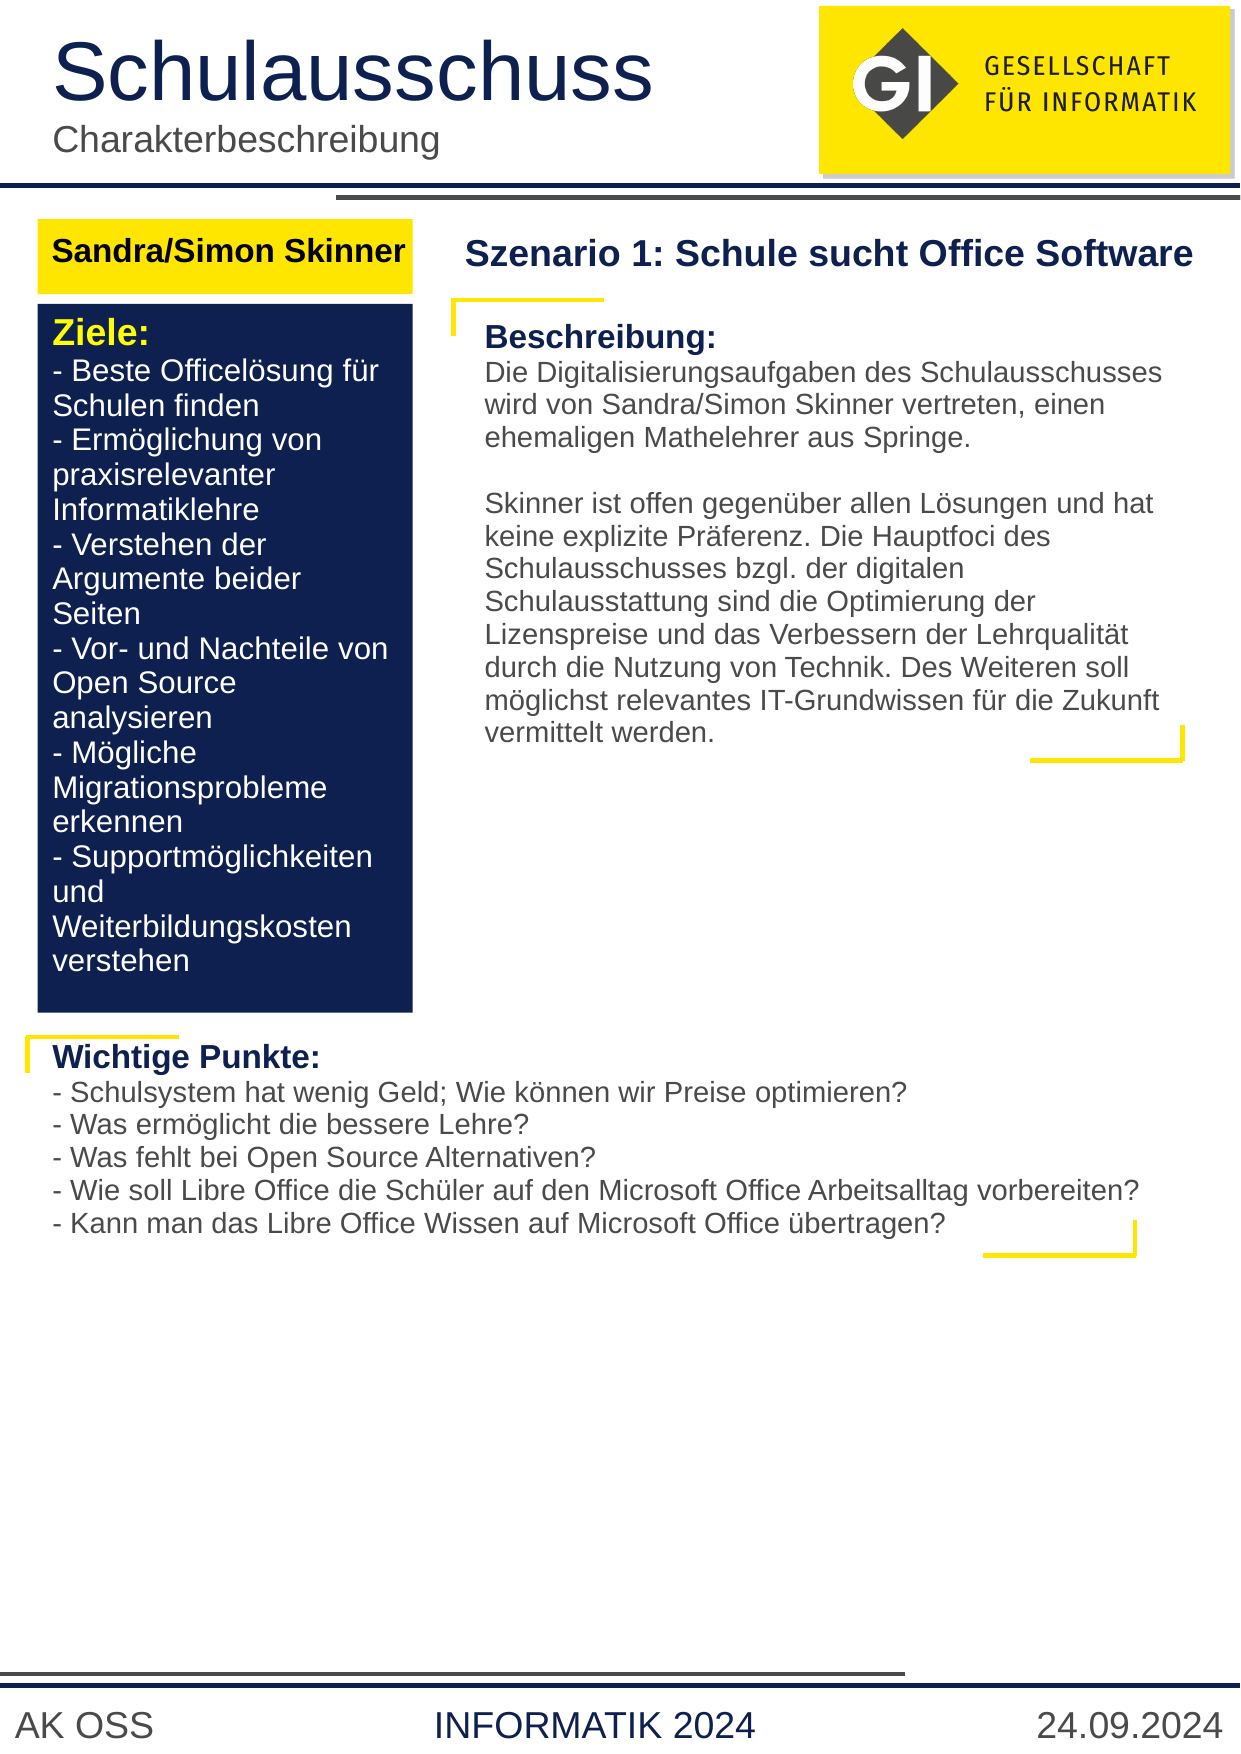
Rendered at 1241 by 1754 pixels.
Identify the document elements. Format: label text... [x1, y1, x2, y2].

text_box 24.09.2024 [1021, 1697, 1239, 1754]
text_box Wichtige Punkte: - Schulsystem hat wenig Geld; Wie können wir Preise optimieren? - Was ermöglicht die bessere Lehre? - Was fehlt bei Open Source Alternativen? - Wie soll Libre Office die Schüler auf den Microsoft Office Arbeitsalltag vorbereiten? - Kann man das Libre Office Wissen auf Microsoft Office übertragen? [37, 1031, 1168, 1409]
text_box Beschreibung: Die Digitalisierungsaufgaben des Schulausschusses wird von Sandra/Simon Skinner vertreten, einen ehemaligen Mathelehrer aus Springe. Skinner ist offen gegenüber allen Lösungen und hat keine explizite Präferenz. Die Hauptfoci des Schulausschusses bzgl. der digitalen Schulausstattung sind die Optimierung der Lizenspreise und das Verbessern der Lehrqualität durch die Nutzung von Technik. Des Weiteren soll möglichst relevantes IT-Grundwissen für die Zukunft vermittelt werden. [469, 311, 1201, 889]
text_box Ziele: - Beste Officelösung für Schulen finden - Ermöglichung von praxisrelevanter Informatiklehre - Verstehen der Argumente beider Seiten - Vor- und Nachteile von Open Source analysieren - Mögliche Migrationsprobleme erkennen - Supportmöglichkeiten und Weiterbildungskosten verstehen [37, 303, 413, 986]
picture [853, 28, 1196, 139]
text_box AK OSS [0, 1697, 170, 1754]
text_box Schulausschuss Charakterbeschreibung [37, 18, 788, 169]
text_box Sandra/Simon Skinner [12, 225, 450, 324]
text_box [37, 219, 413, 225]
text_box [37, 986, 413, 1013]
text_box Szenario 1: Schule sucht Office Software [450, 225, 1238, 324]
text_box [819, 5, 1231, 174]
text_box INFORMATIK 2024 [419, 1697, 772, 1754]
